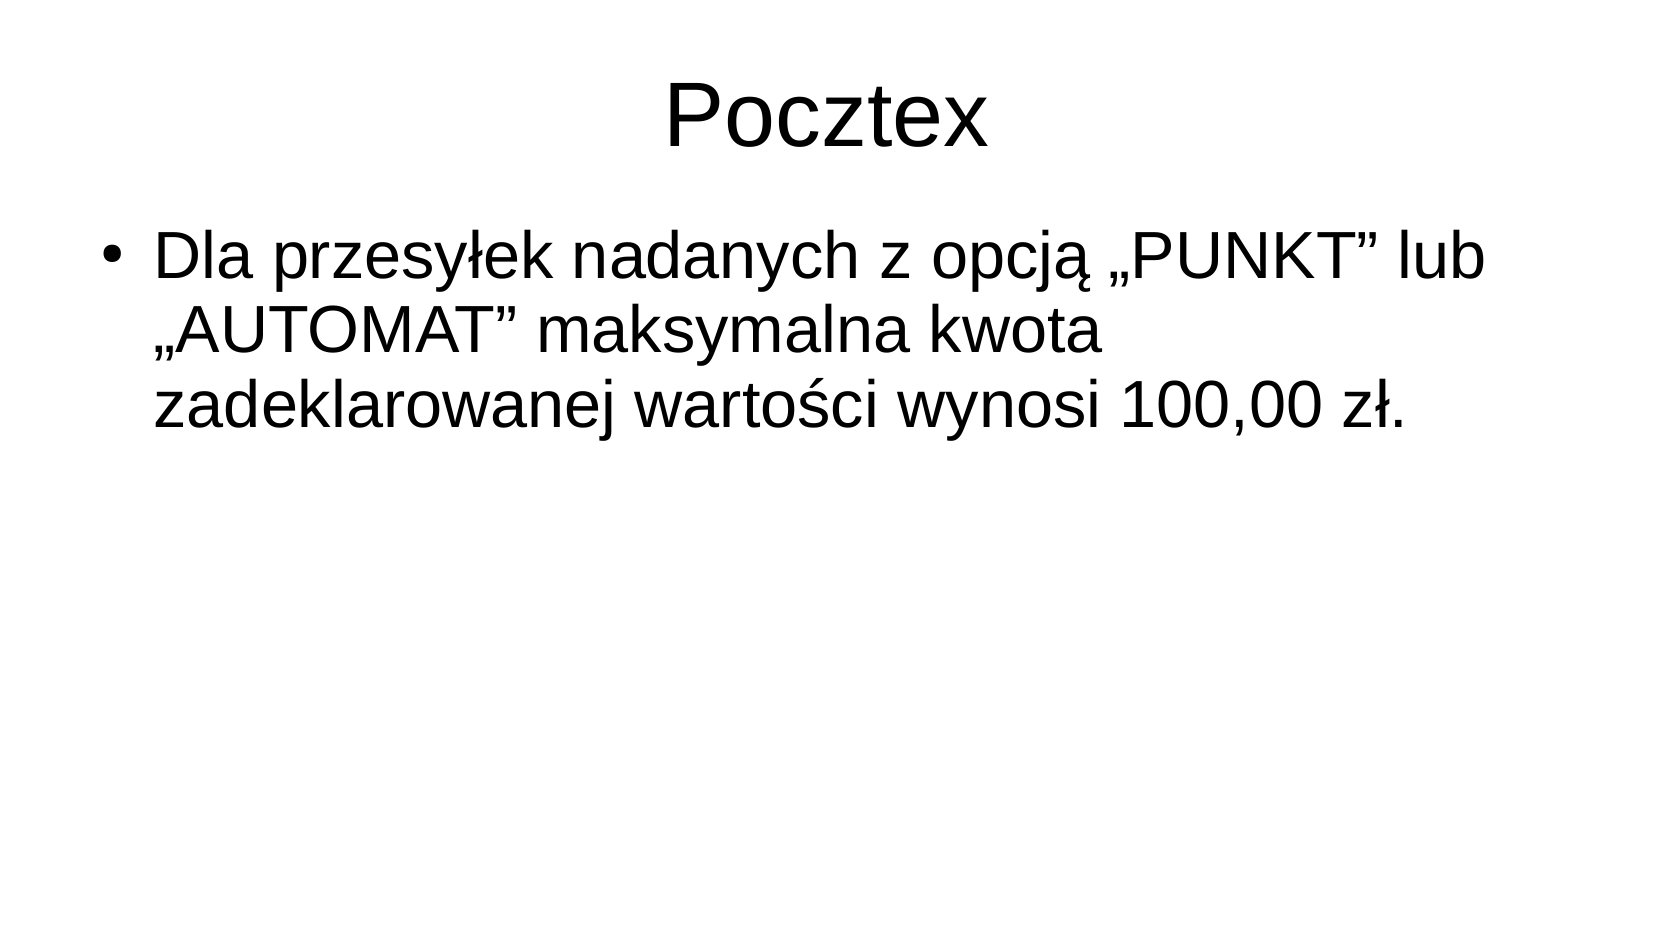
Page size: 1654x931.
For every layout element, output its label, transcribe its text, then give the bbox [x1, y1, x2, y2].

list Dla przesyłek nadanych z opcją „PUNKT” lub „AUTOMAT” maksymalna kwota zadeklarowanej wartości wynosi 100,00 zł. [82, 217, 1571, 758]
title Pocztex [82, 37, 1571, 193]
